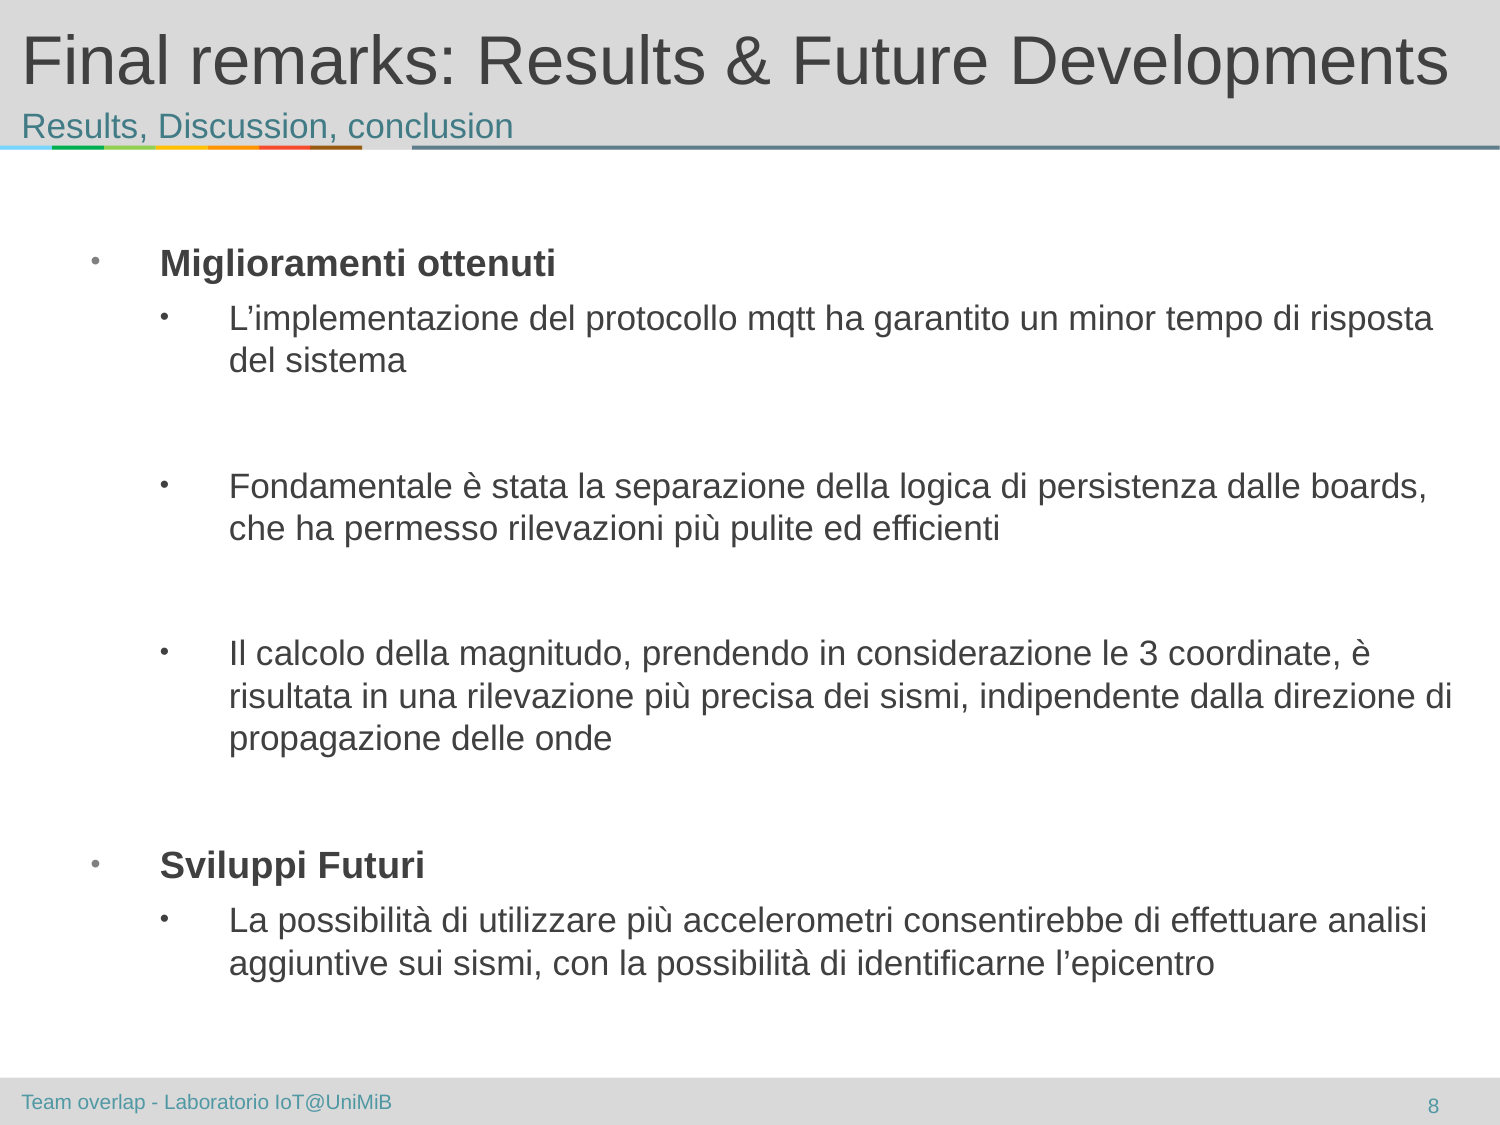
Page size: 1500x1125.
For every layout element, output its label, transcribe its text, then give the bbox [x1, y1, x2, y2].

slide_number <number> [1355, 1087, 1461, 1124]
list Miglioramenti ottenuti L’implementazione del protocollo mqtt ha garantito un minor tempo di risposta del sistema Fondamentale è stata la separazione della logica di persistenza dalle boards, che ha permesso rilevazioni più pulite ed efficienti Il calcolo della magnitudo, prendendo in considerazione le 3 coordinate, è risultata in una rilevazione più precisa dei sismi, indipendente dalla direzione di propagazione delle onde Sviluppi Futuri La possibilità di utilizzare più accelerometri consentirebbe di effettuare analisi aggiuntive sui sismi, con la possibilità di identificarne l’epicentro [0, 170, 1500, 1061]
list Results, Discussion, conclusion [0, 92, 1500, 146]
title Final remarks: Results & Future Developments [0, 0, 1500, 92]
footer Team overlap - Laboratorio IoT@UniMiB [0, 1090, 600, 1112]
